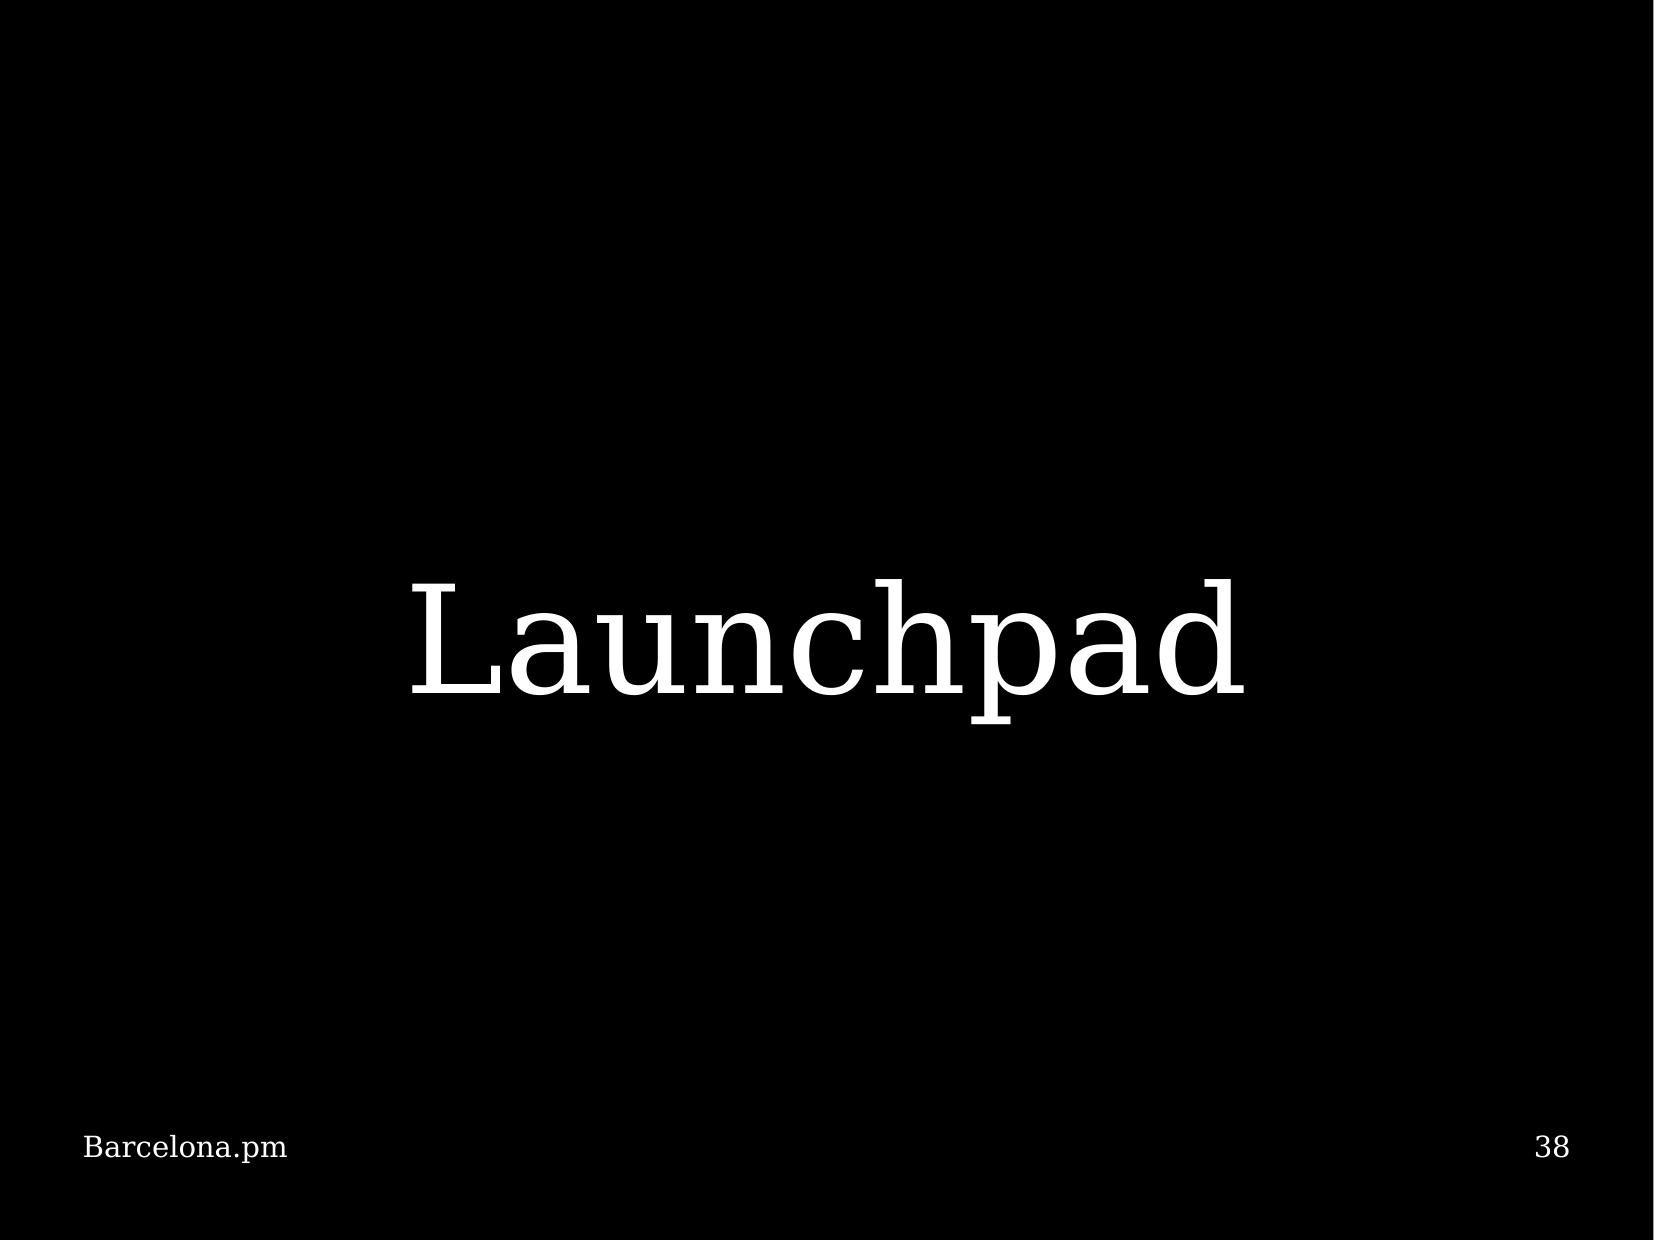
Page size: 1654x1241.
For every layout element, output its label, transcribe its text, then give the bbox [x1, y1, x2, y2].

title Launchpad [82, 116, 1571, 1124]
